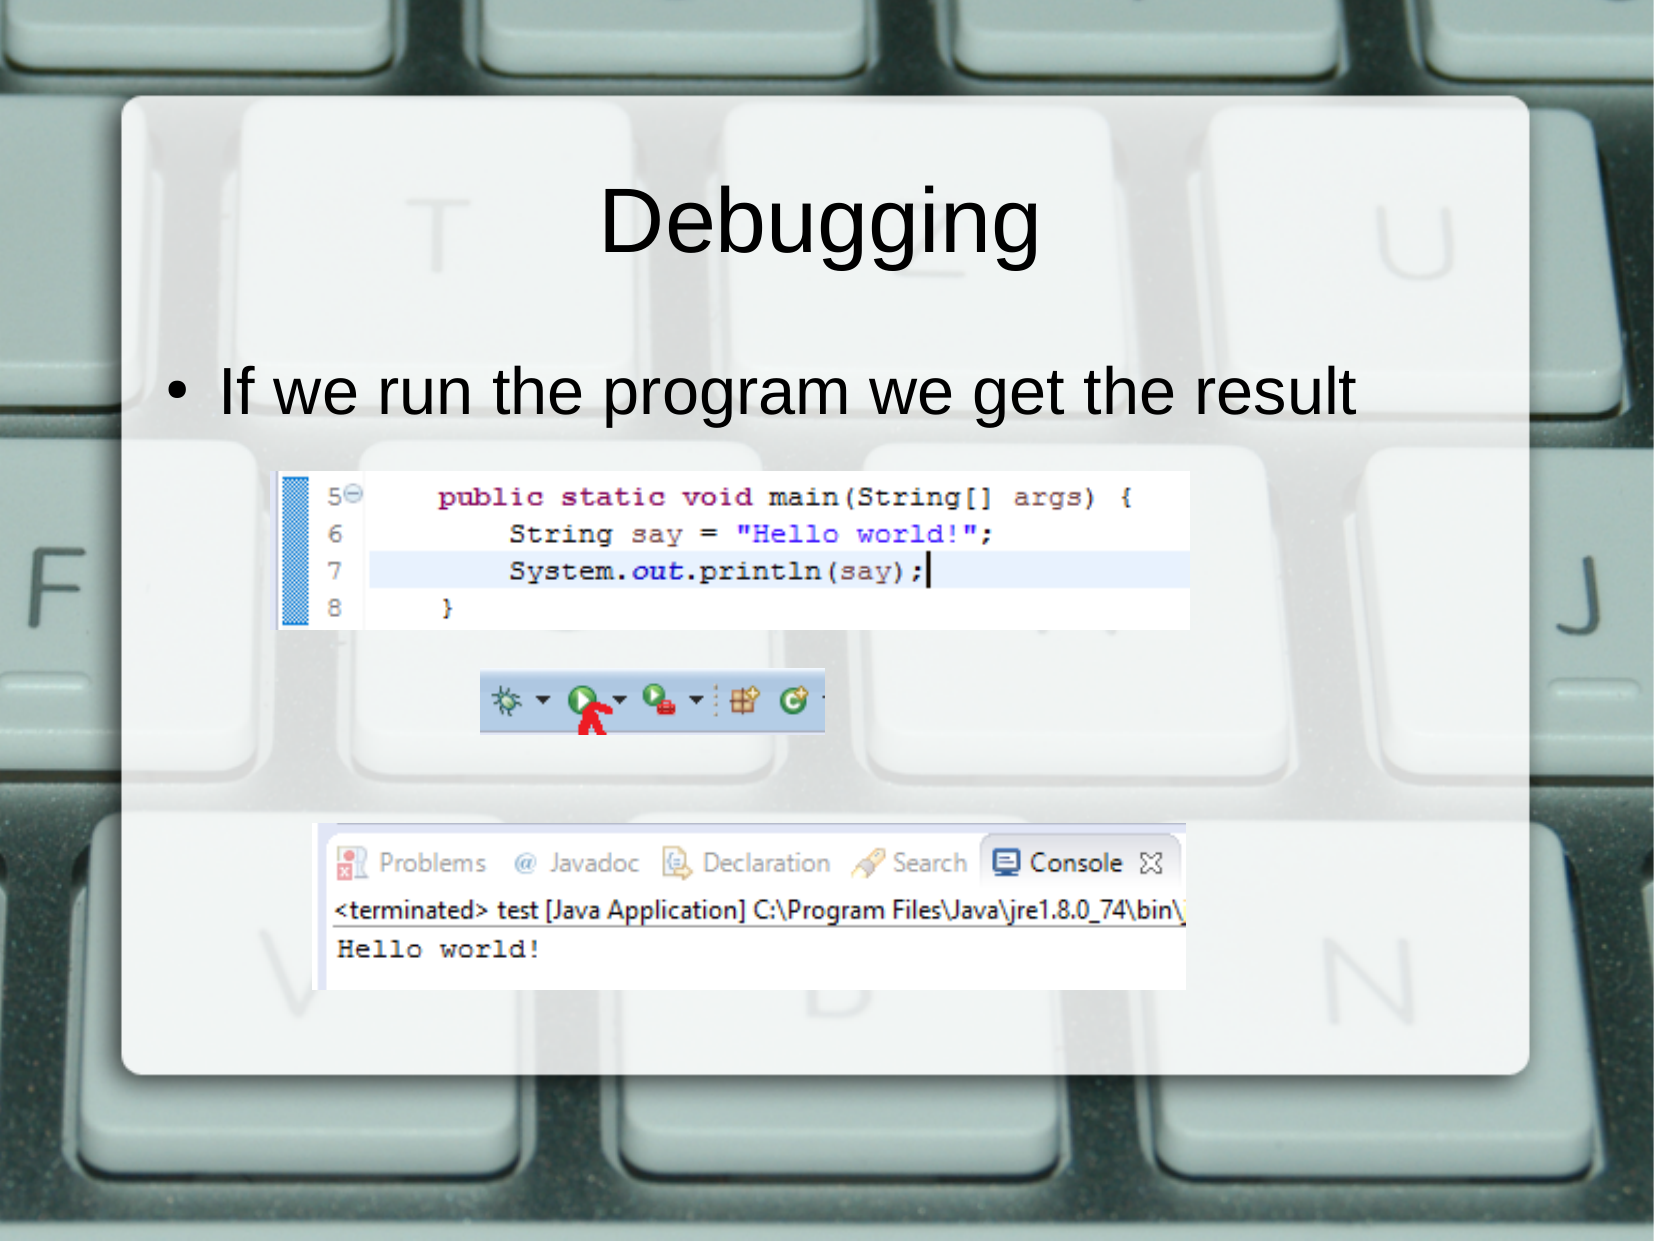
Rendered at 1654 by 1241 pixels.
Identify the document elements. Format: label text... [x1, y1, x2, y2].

title Debugging [135, 117, 1506, 325]
picture [0, 0, 1654, 1241]
list If we run the program we get the result [147, 354, 1506, 1063]
